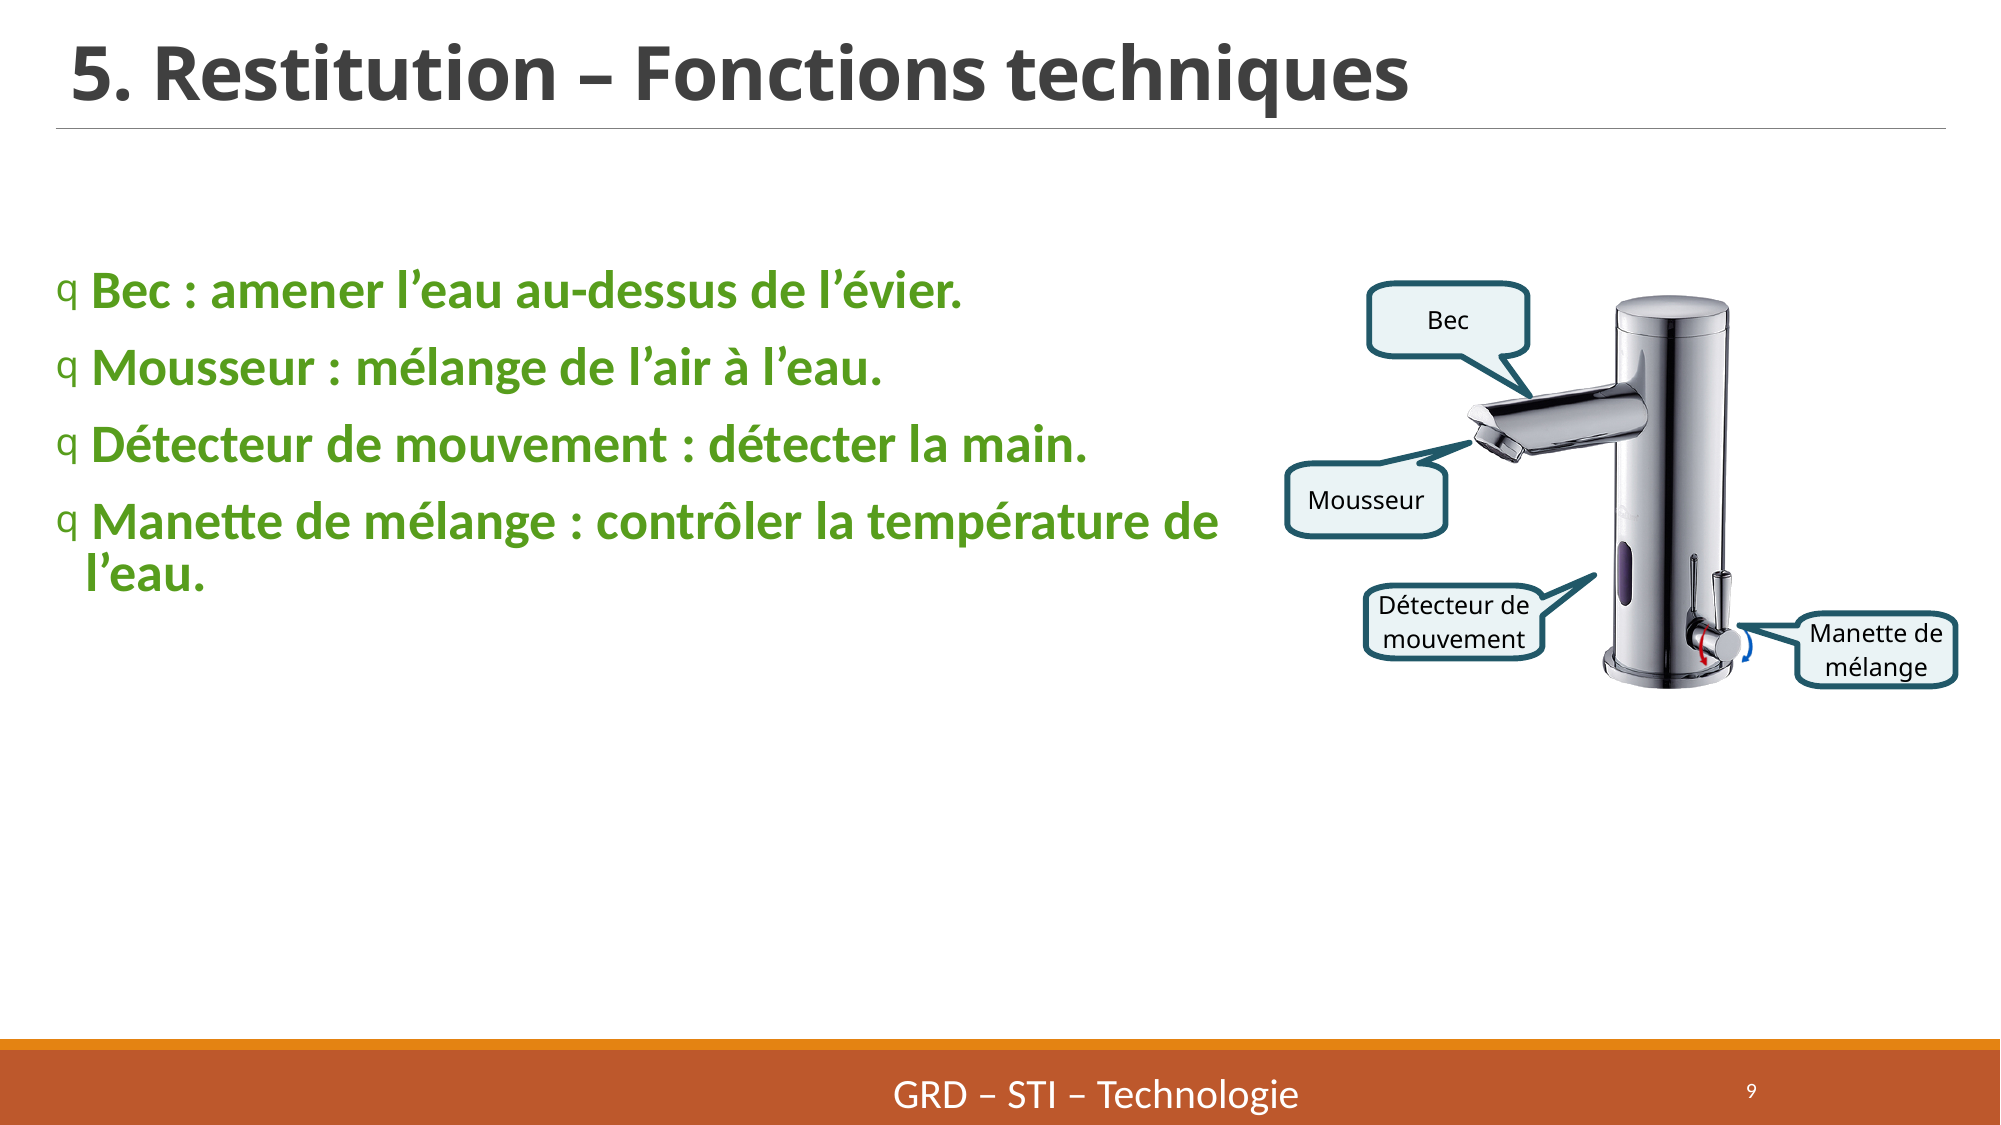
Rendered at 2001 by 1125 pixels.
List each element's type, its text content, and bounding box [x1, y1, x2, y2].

picture [1467, 295, 1753, 689]
list Bec : amener l’eau au-dessus de l’évier. Mousseur : mélange de l’air à l’eau. Détecteur de mouvement : détecter la main. Manette de mélange : contrôler la température de l’eau. [55, 259, 1241, 993]
text_box Mousseur [1287, 442, 1470, 537]
text_box Bec [1369, 283, 1530, 397]
text_box Manette de mélange [1739, 613, 1956, 687]
title 5. Restitution – Fonctions techniques [55, 0, 1949, 124]
text_box Détecteur de mouvement [1365, 575, 1595, 659]
